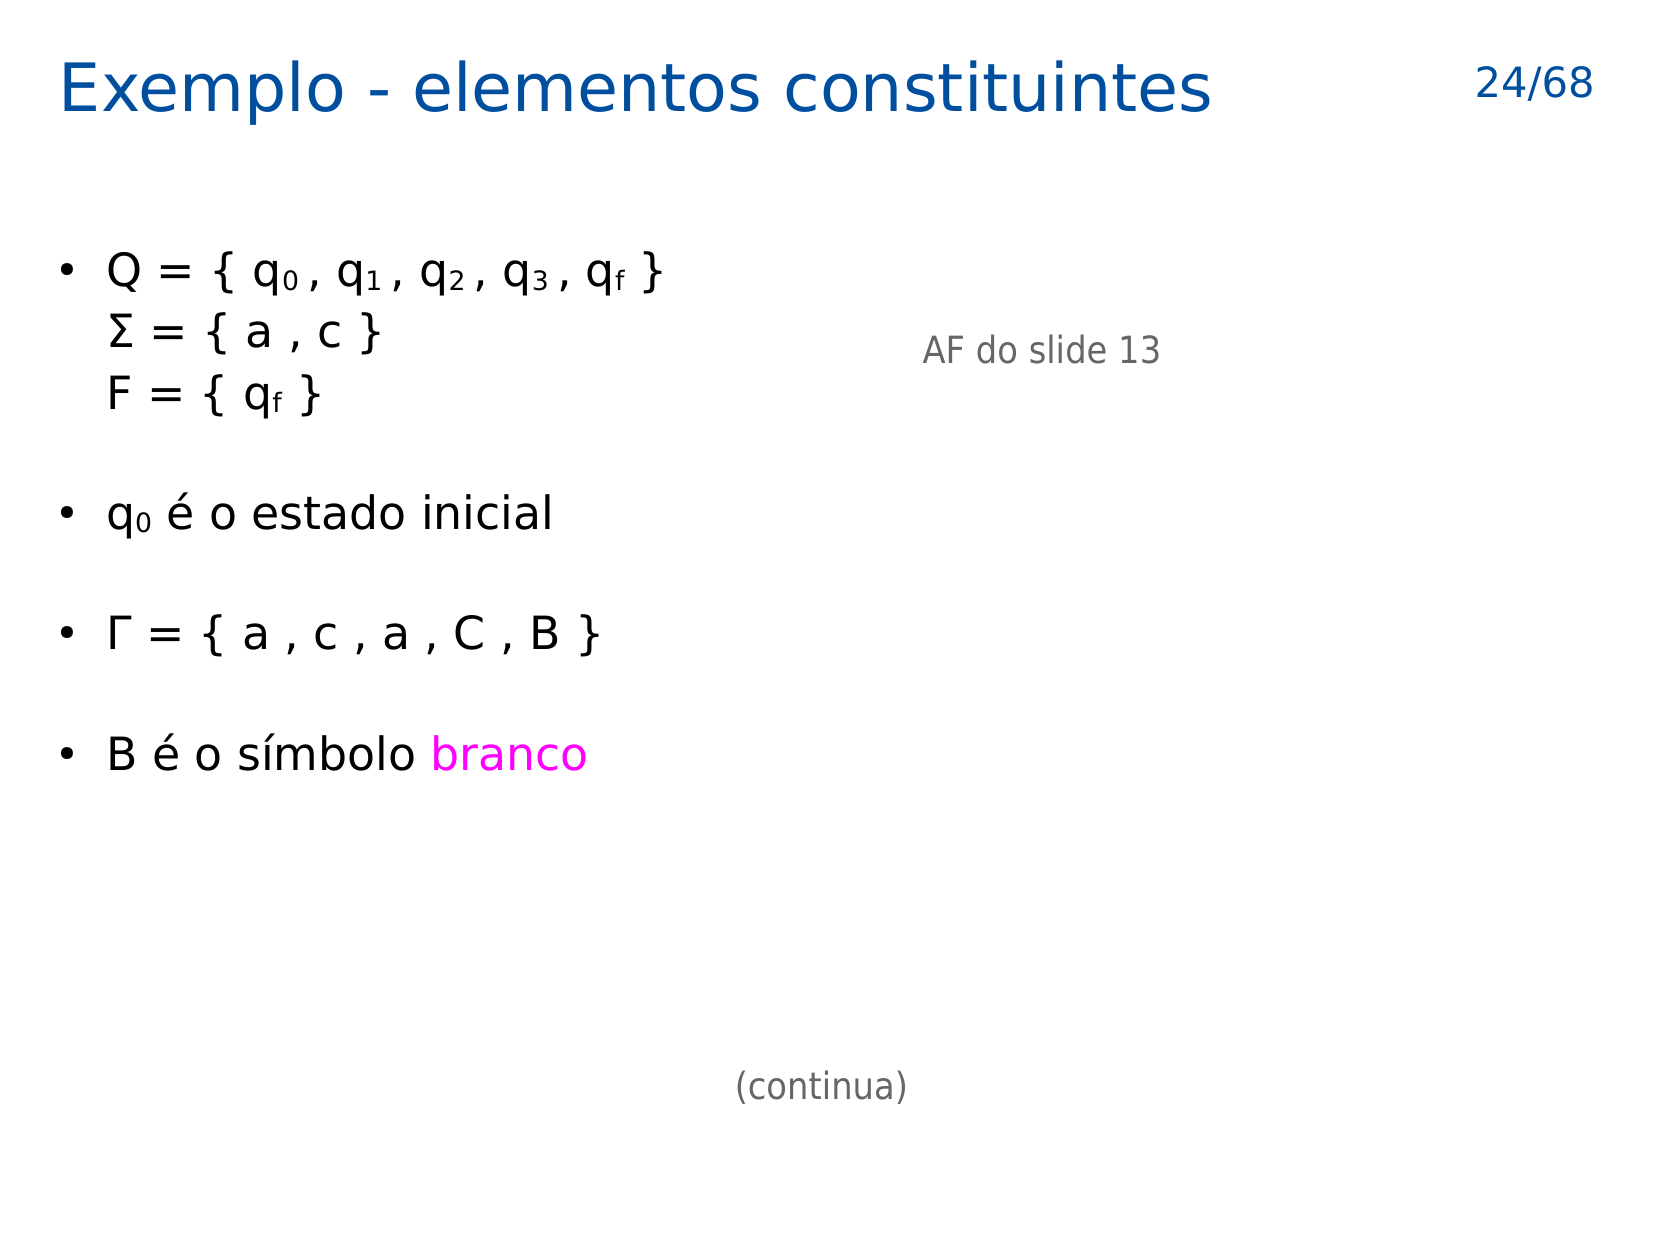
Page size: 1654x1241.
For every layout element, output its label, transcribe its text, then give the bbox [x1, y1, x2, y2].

list Q = { q0 , q1 , q2 , q3 , qf } Σ = { a , c } F = { qf } q0 é o estado inicial Γ = { a , c , a , C , B } B é o símbolo branco [59, 236, 1595, 1211]
text_box (continua) [720, 1057, 949, 1122]
title Exemplo - elementos constituintes [59, 29, 1625, 148]
text_box AF do slide 13 [908, 321, 1203, 385]
